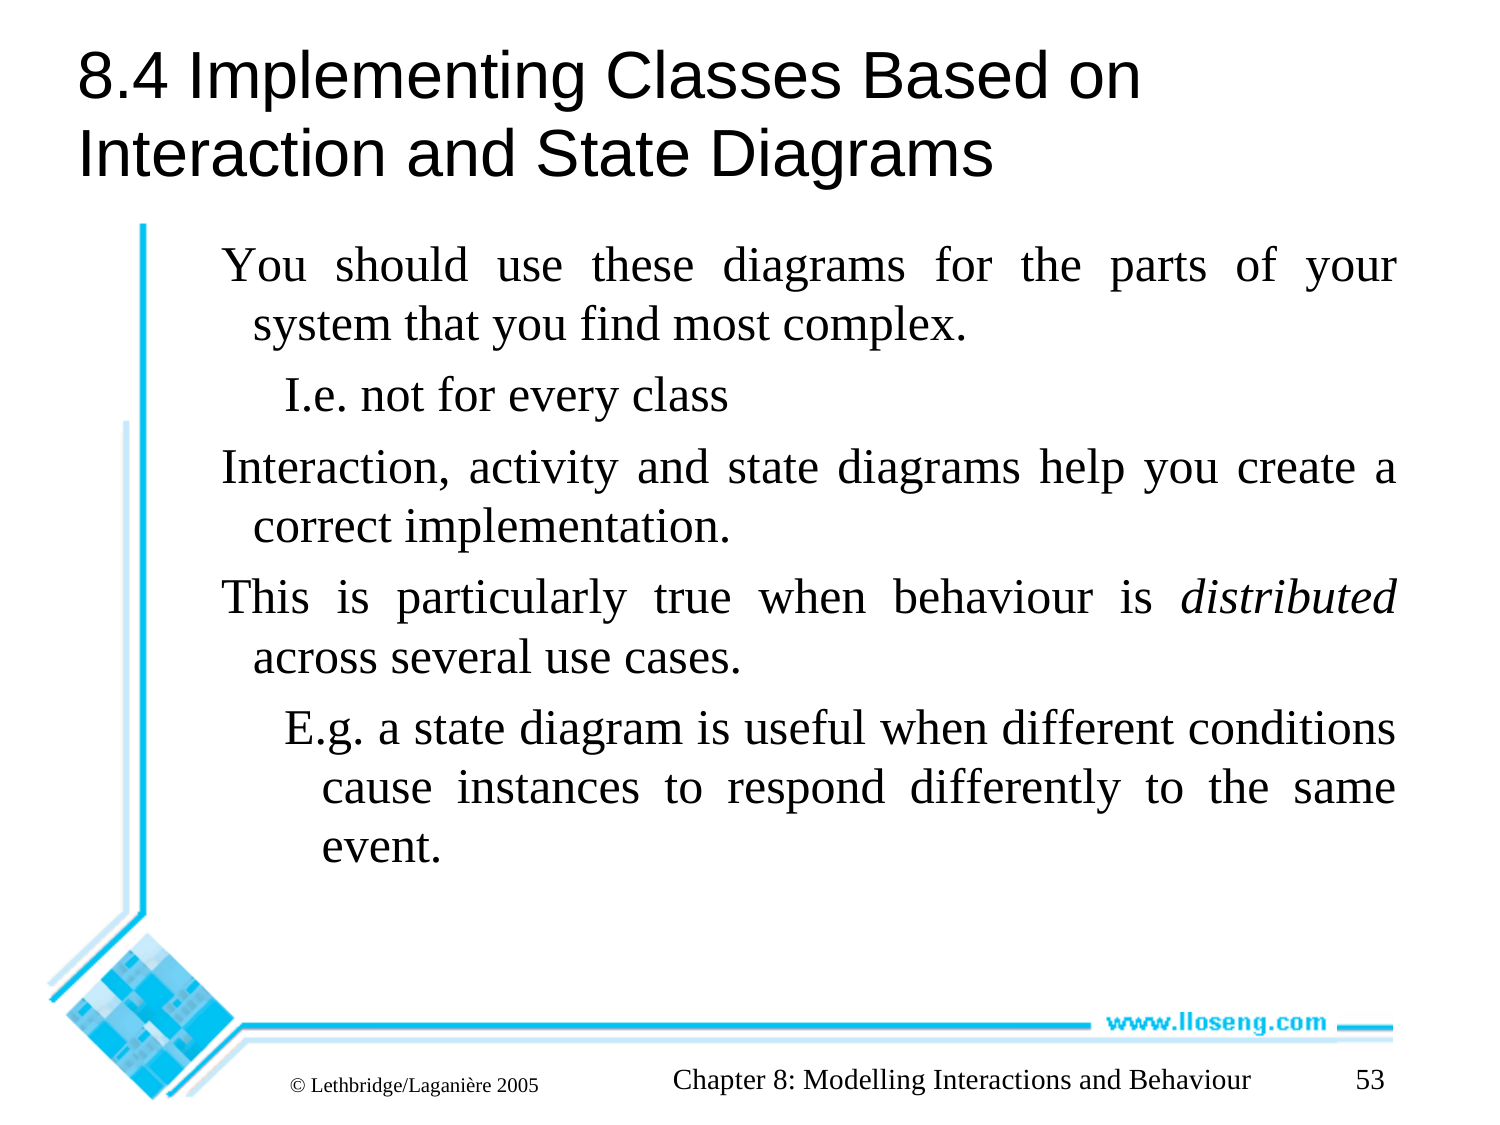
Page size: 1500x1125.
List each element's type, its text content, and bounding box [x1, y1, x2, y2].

title 8.4 Implementing Classes Based on Interaction and State Diagrams [62, 27, 1413, 198]
picture [163, 997, 174, 1019]
list You should use these diagrams for the parts of your system that you find most complex. I.e. not for every class Interaction, activity and state diagrams help you create a correct implementation. This is particularly true when behaviour is distributed across several use cases. E.g. a state diagram is useful when different conditions cause instances to respond differently to the same event. [174, 224, 1413, 1023]
picture [35, 212, 1393, 1102]
text_box © Lethbridge/Laganière 2005 [275, 1062, 601, 1125]
text_box <number> [1325, 1050, 1401, 1125]
text_box Chapter 8: Modelling Interactions and Behaviour [624, 1050, 1300, 1125]
